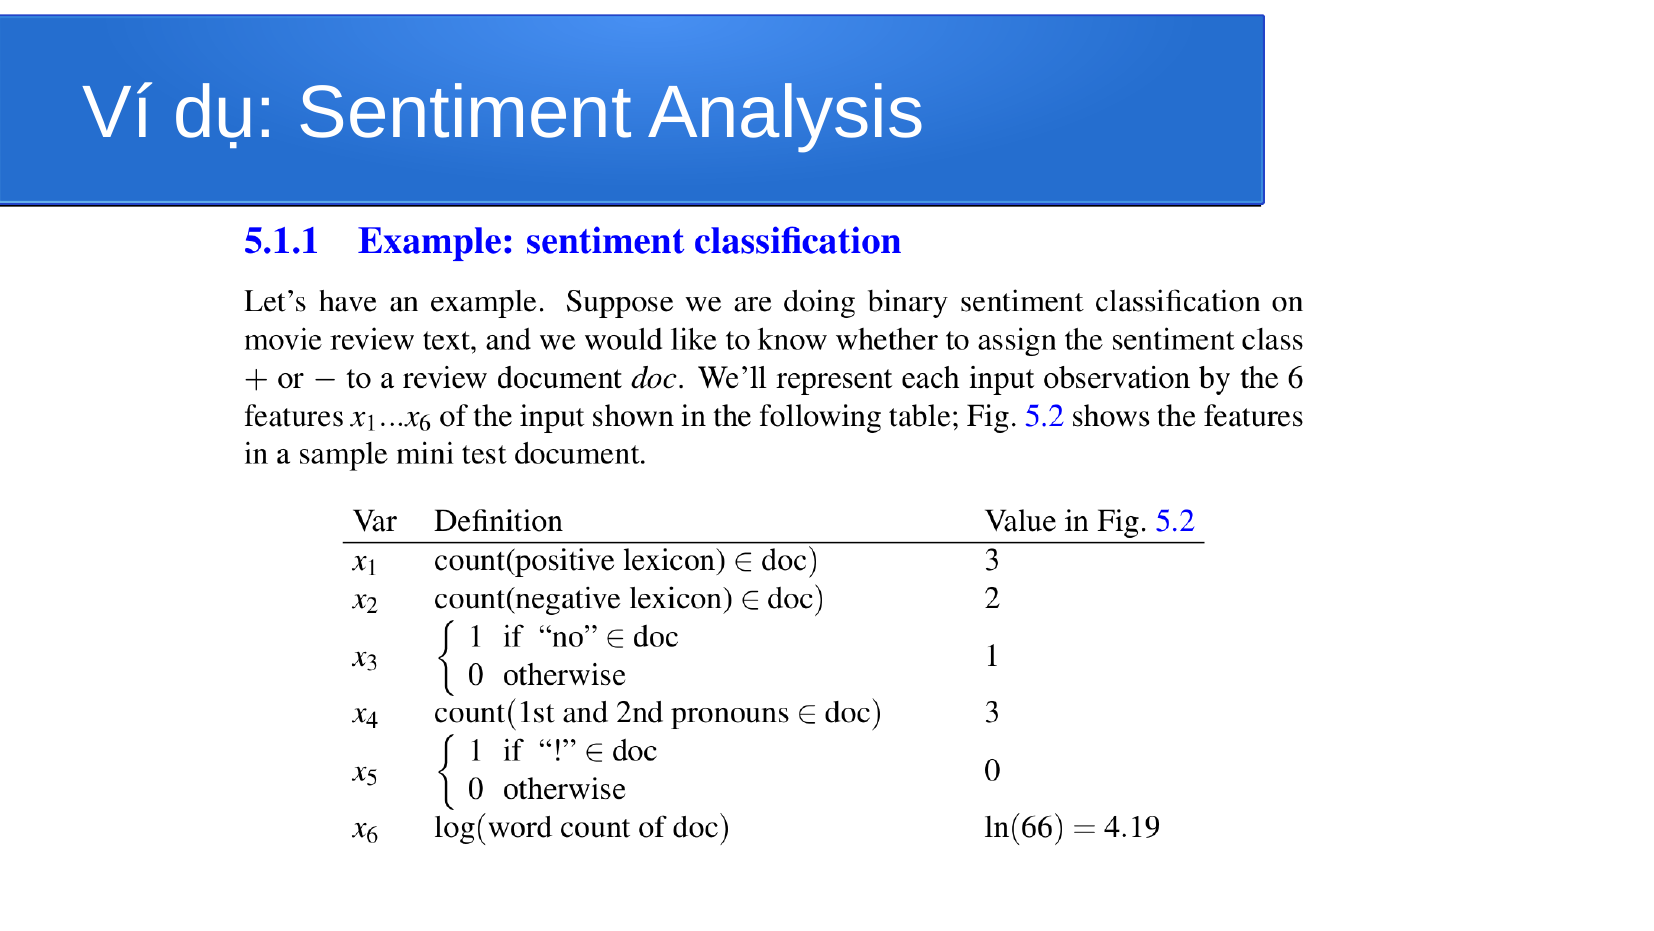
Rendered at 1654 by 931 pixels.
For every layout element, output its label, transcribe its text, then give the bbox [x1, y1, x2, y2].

title Ví dụ: Sentiment Analysis [82, 35, 1235, 189]
picture [210, 209, 1366, 888]
